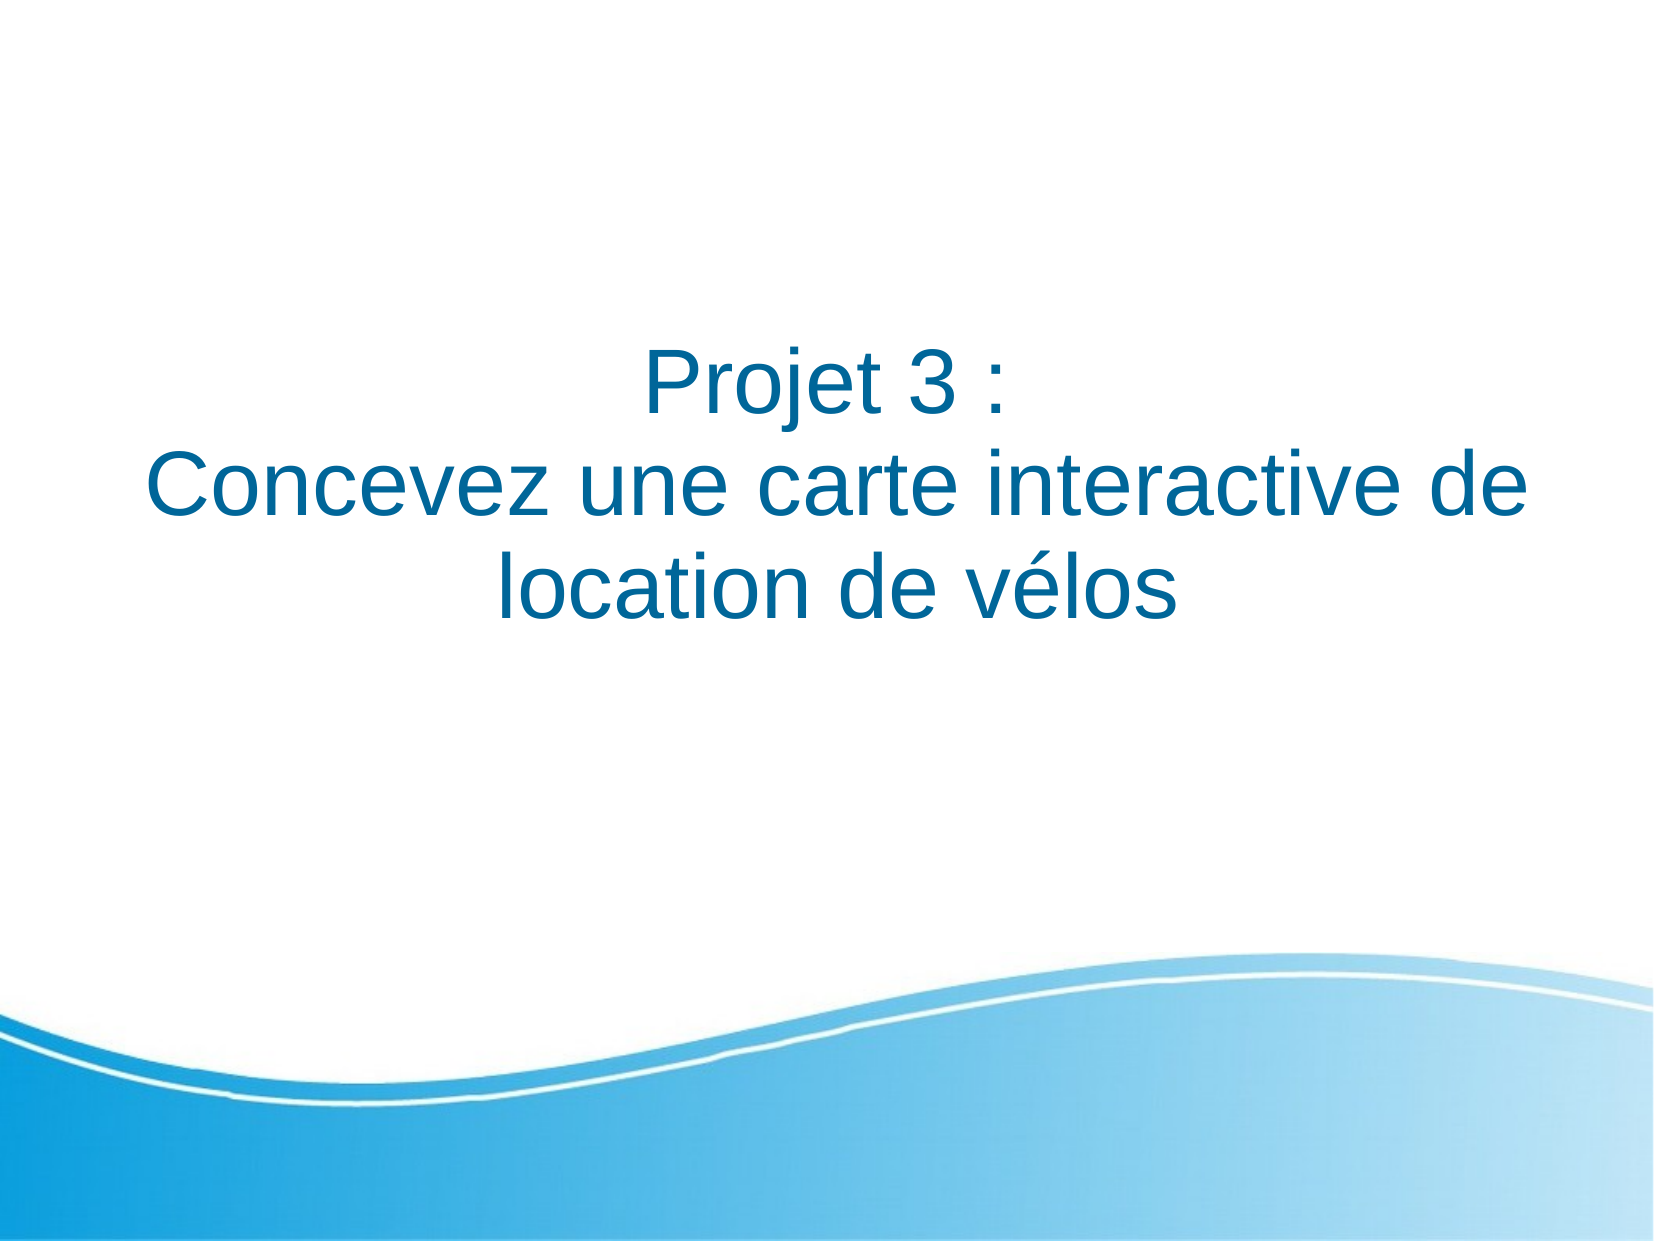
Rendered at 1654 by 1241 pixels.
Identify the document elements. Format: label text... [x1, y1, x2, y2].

picture [0, 952, 1654, 1241]
title Projet 3 : Concevez une carte interactive de location de vélos [94, 330, 1583, 638]
